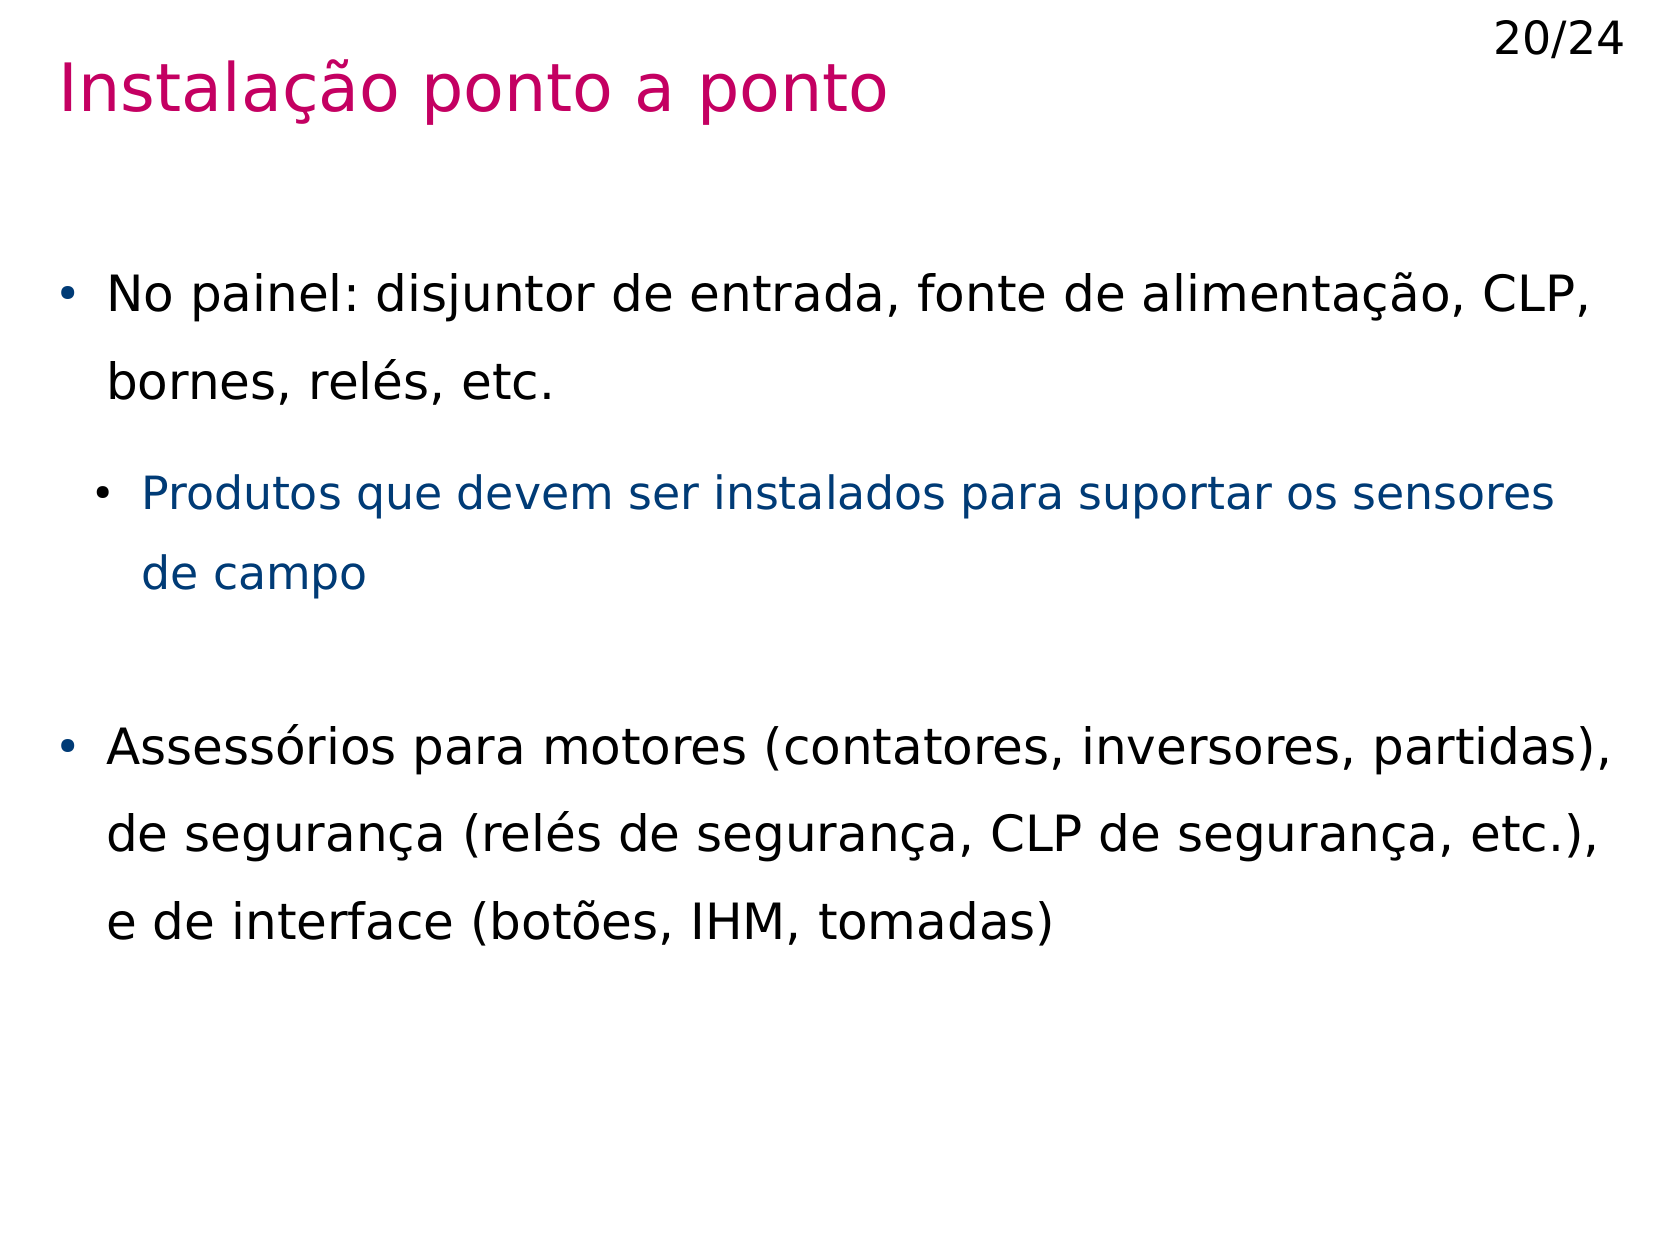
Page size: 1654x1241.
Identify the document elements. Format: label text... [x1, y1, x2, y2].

title Instalação ponto a ponto [59, 29, 1625, 148]
list No painel: disjuntor de entrada, fonte de alimentação, CLP, bornes, relés, etc. Produtos que devem ser instalados para suportar os sensores de campo Assessórios para motores (contatores, inversores, partidas), de segurança (relés de segurança, CLP de segurança, etc.), e de interface (botões, IHM, tomadas) [59, 236, 1625, 1211]
